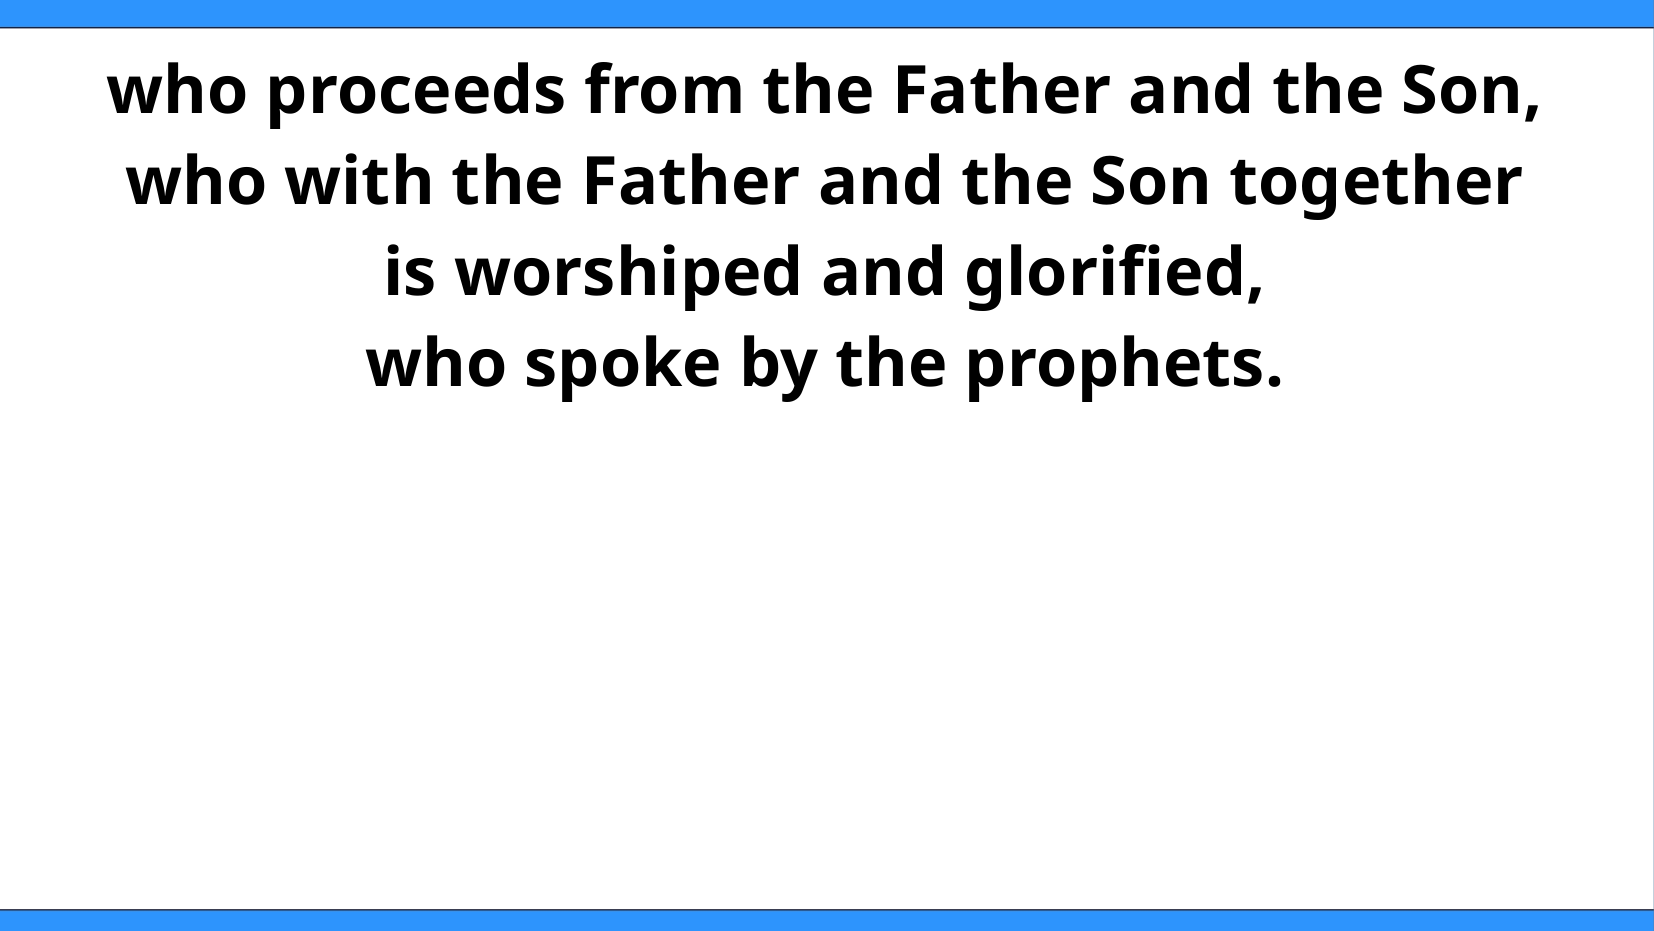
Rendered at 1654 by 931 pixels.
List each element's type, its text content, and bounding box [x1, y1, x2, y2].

picture [0, 0, 1654, 931]
text_box who proceeds from the Father and the Son, who with the Father and the Son together is worshiped and glorified, who spoke by the prophets. [90, 35, 1561, 406]
